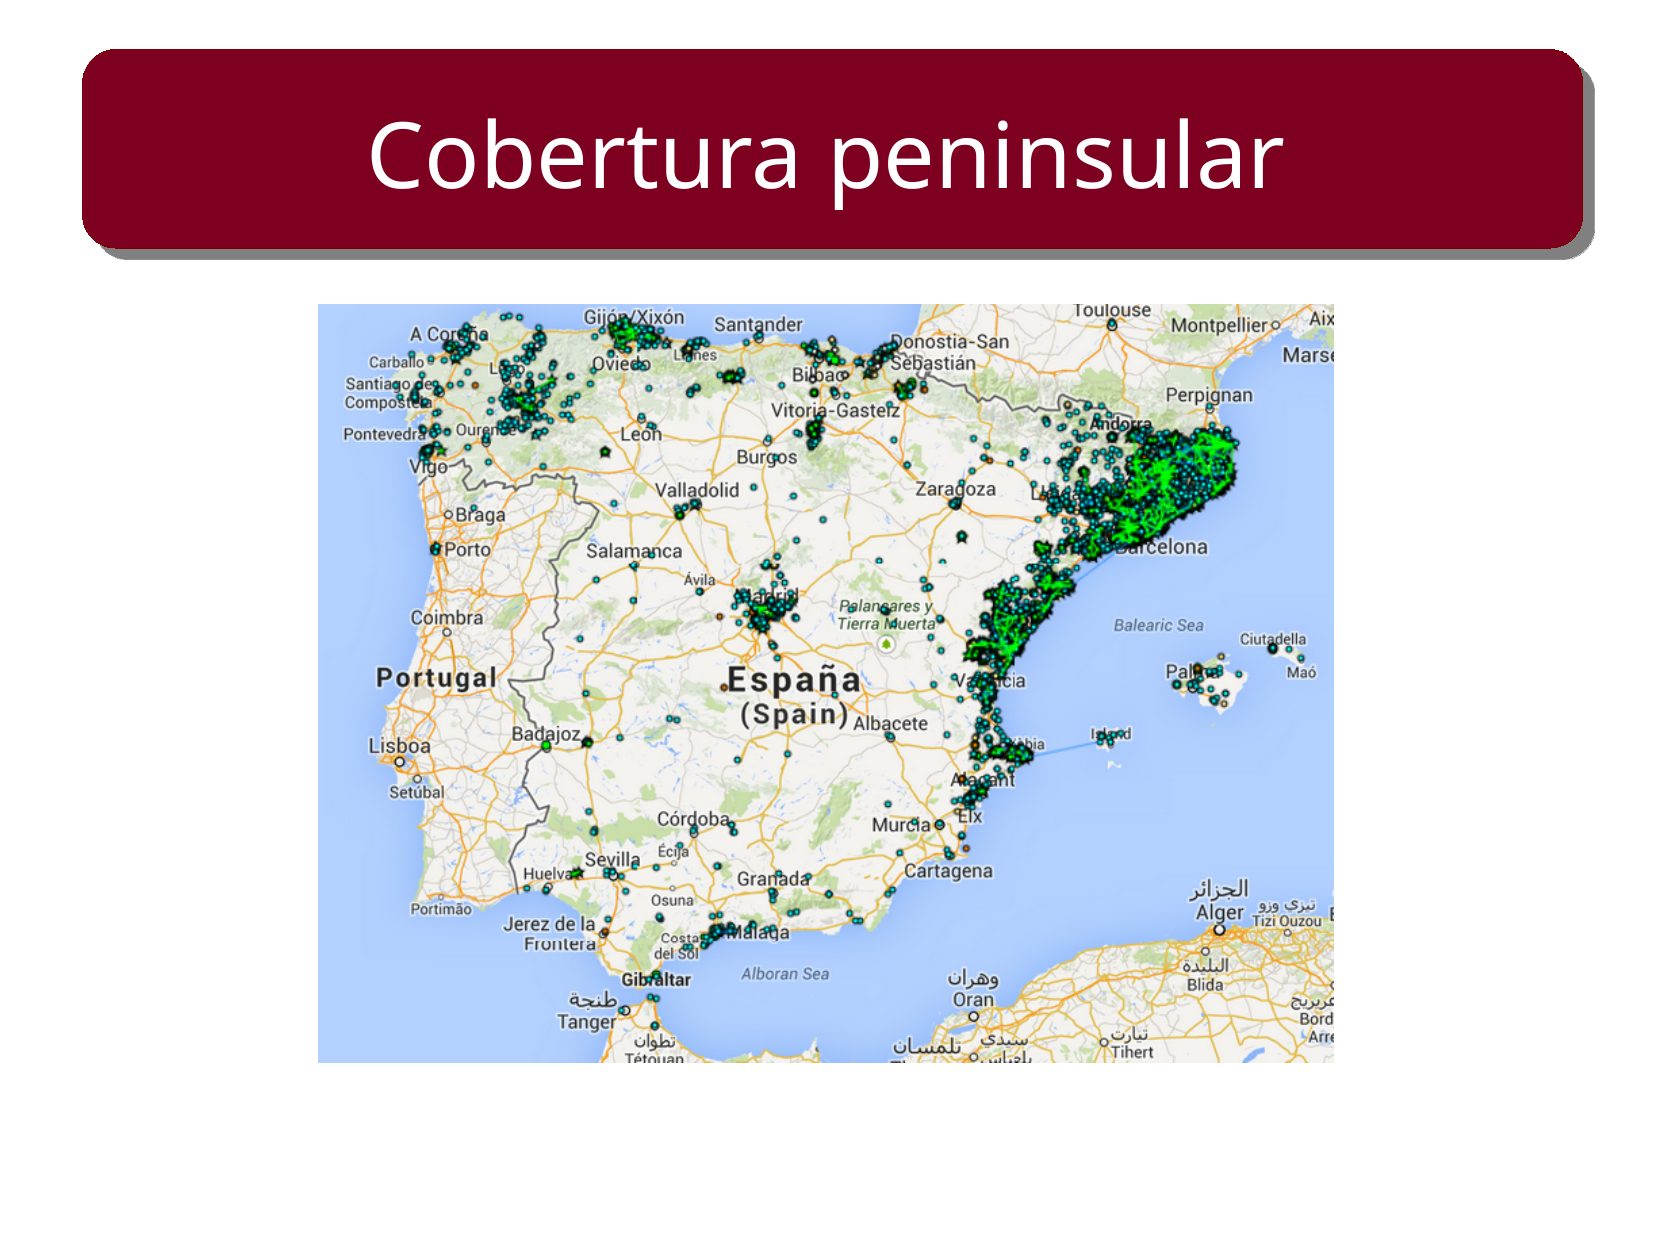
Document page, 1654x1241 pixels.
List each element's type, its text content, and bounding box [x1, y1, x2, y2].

title Cobertura peninsular [82, 49, 1571, 257]
picture [318, 304, 1334, 1063]
